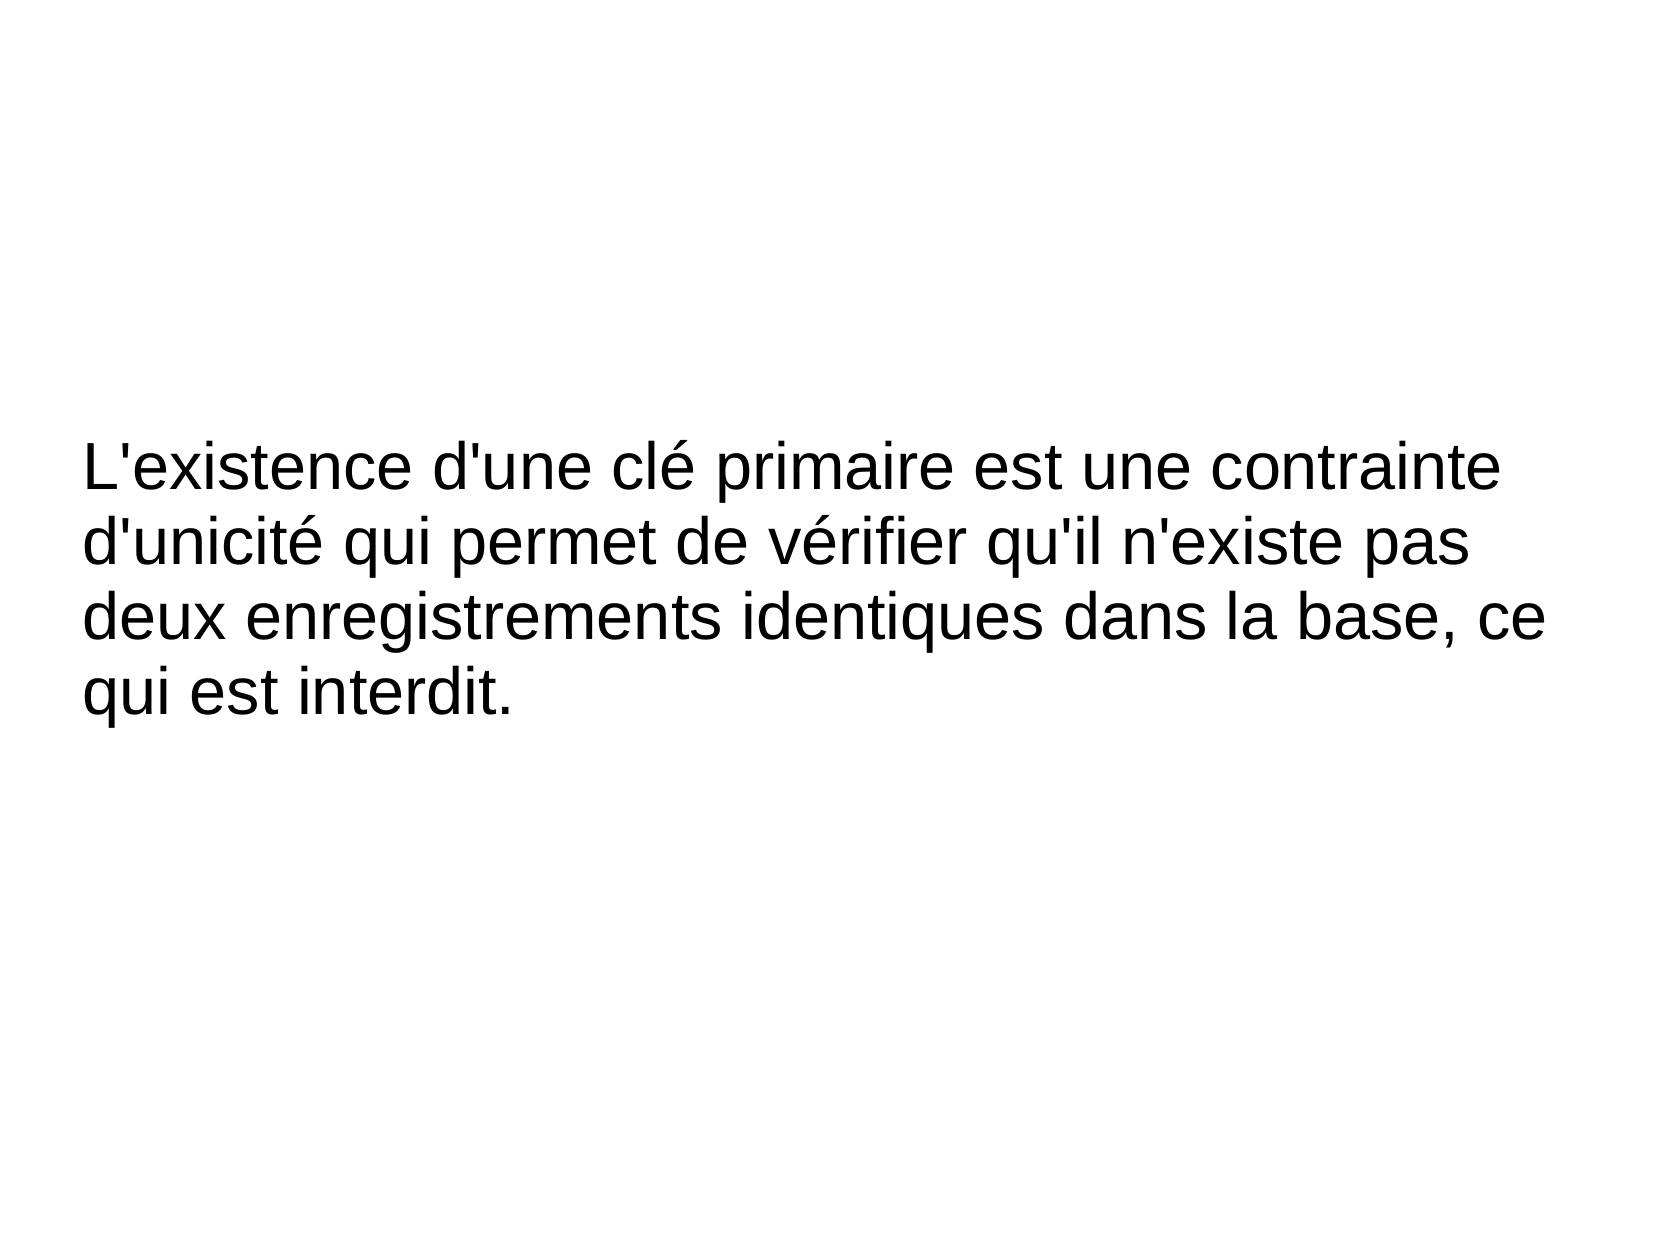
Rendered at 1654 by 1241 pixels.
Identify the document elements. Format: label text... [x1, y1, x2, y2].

subtitle L'existence d'une clé primaire est une contrainte d'unicité qui permet de vérifier qu'il n'existe pas deux enregistrements identiques dans la base, ce qui est interdit. [82, 49, 1571, 1109]
